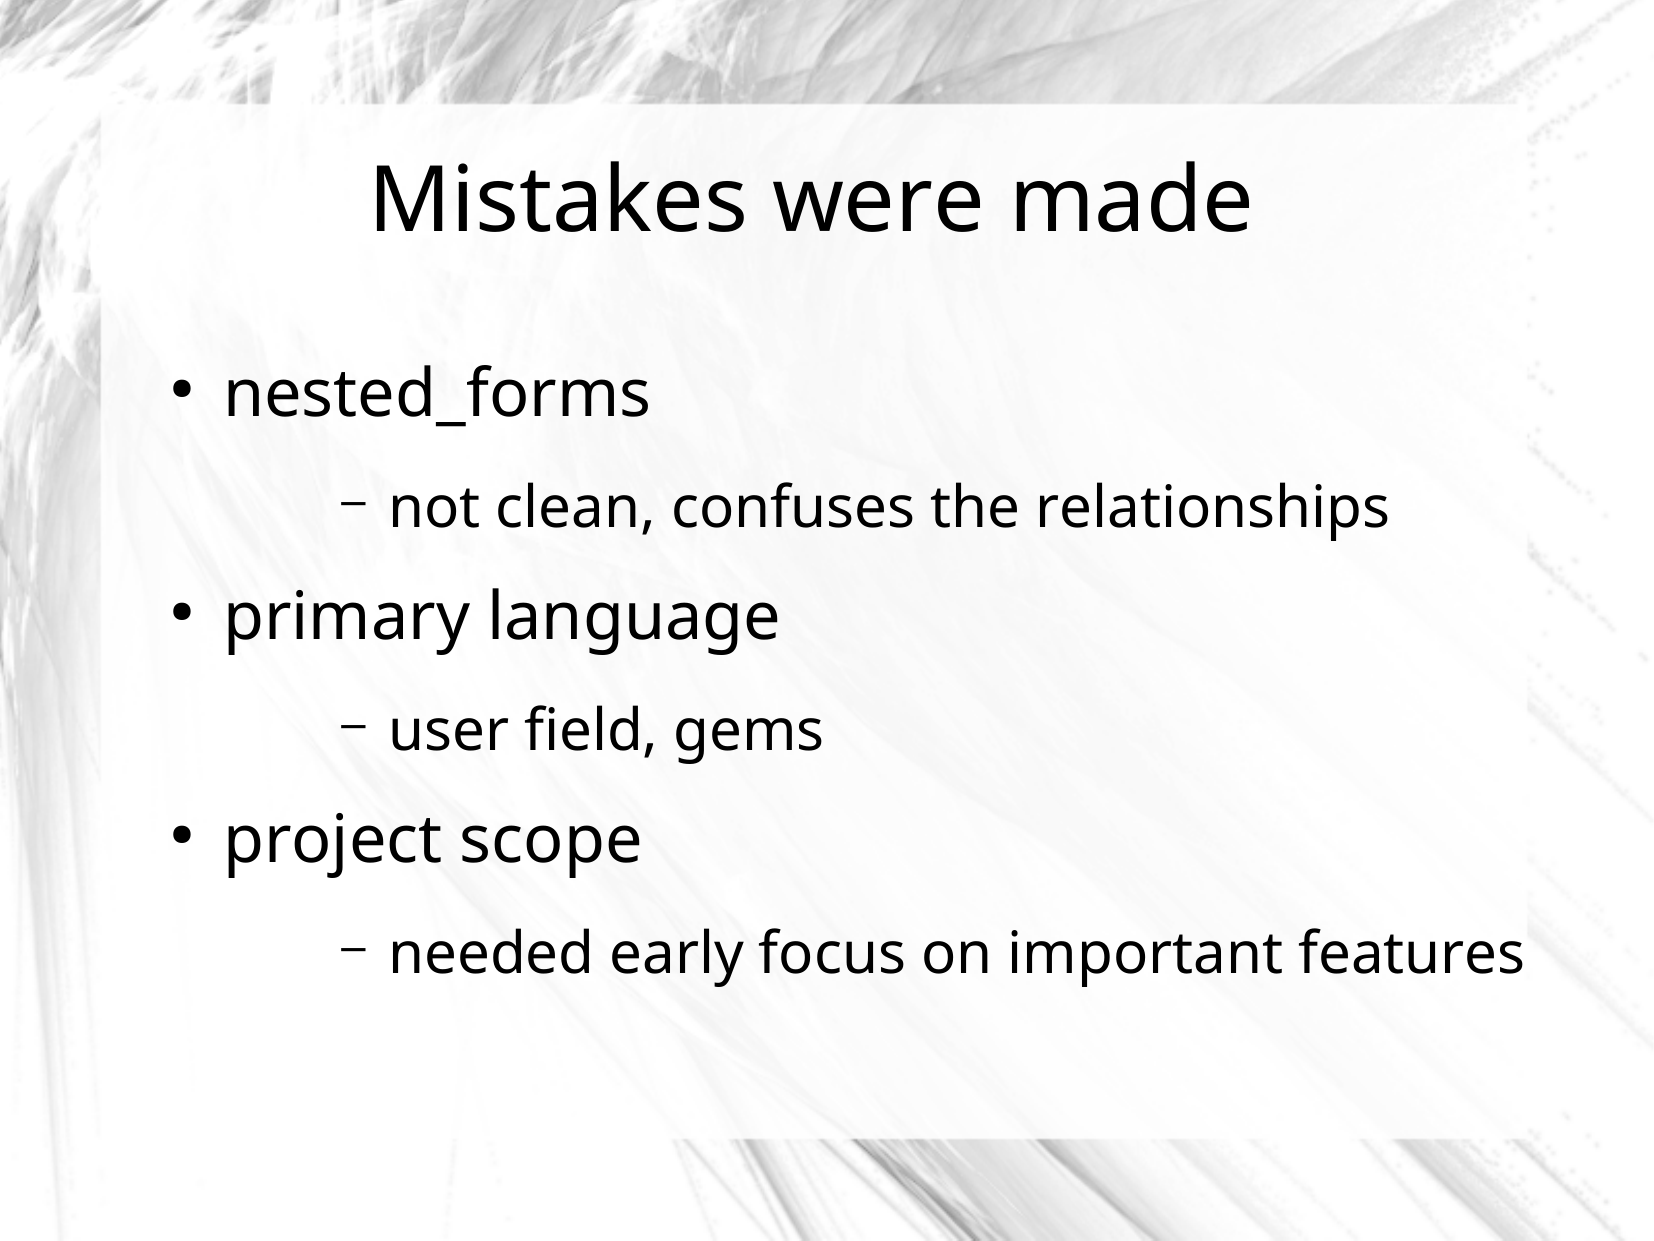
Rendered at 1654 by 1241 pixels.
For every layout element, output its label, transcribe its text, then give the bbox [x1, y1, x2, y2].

list nested_forms not clean, confuses the relationships primary language user field, gems project scope needed early focus on important features [152, 345, 1606, 971]
picture [0, 0, 1654, 1241]
title Mistakes were made [118, 112, 1506, 281]
